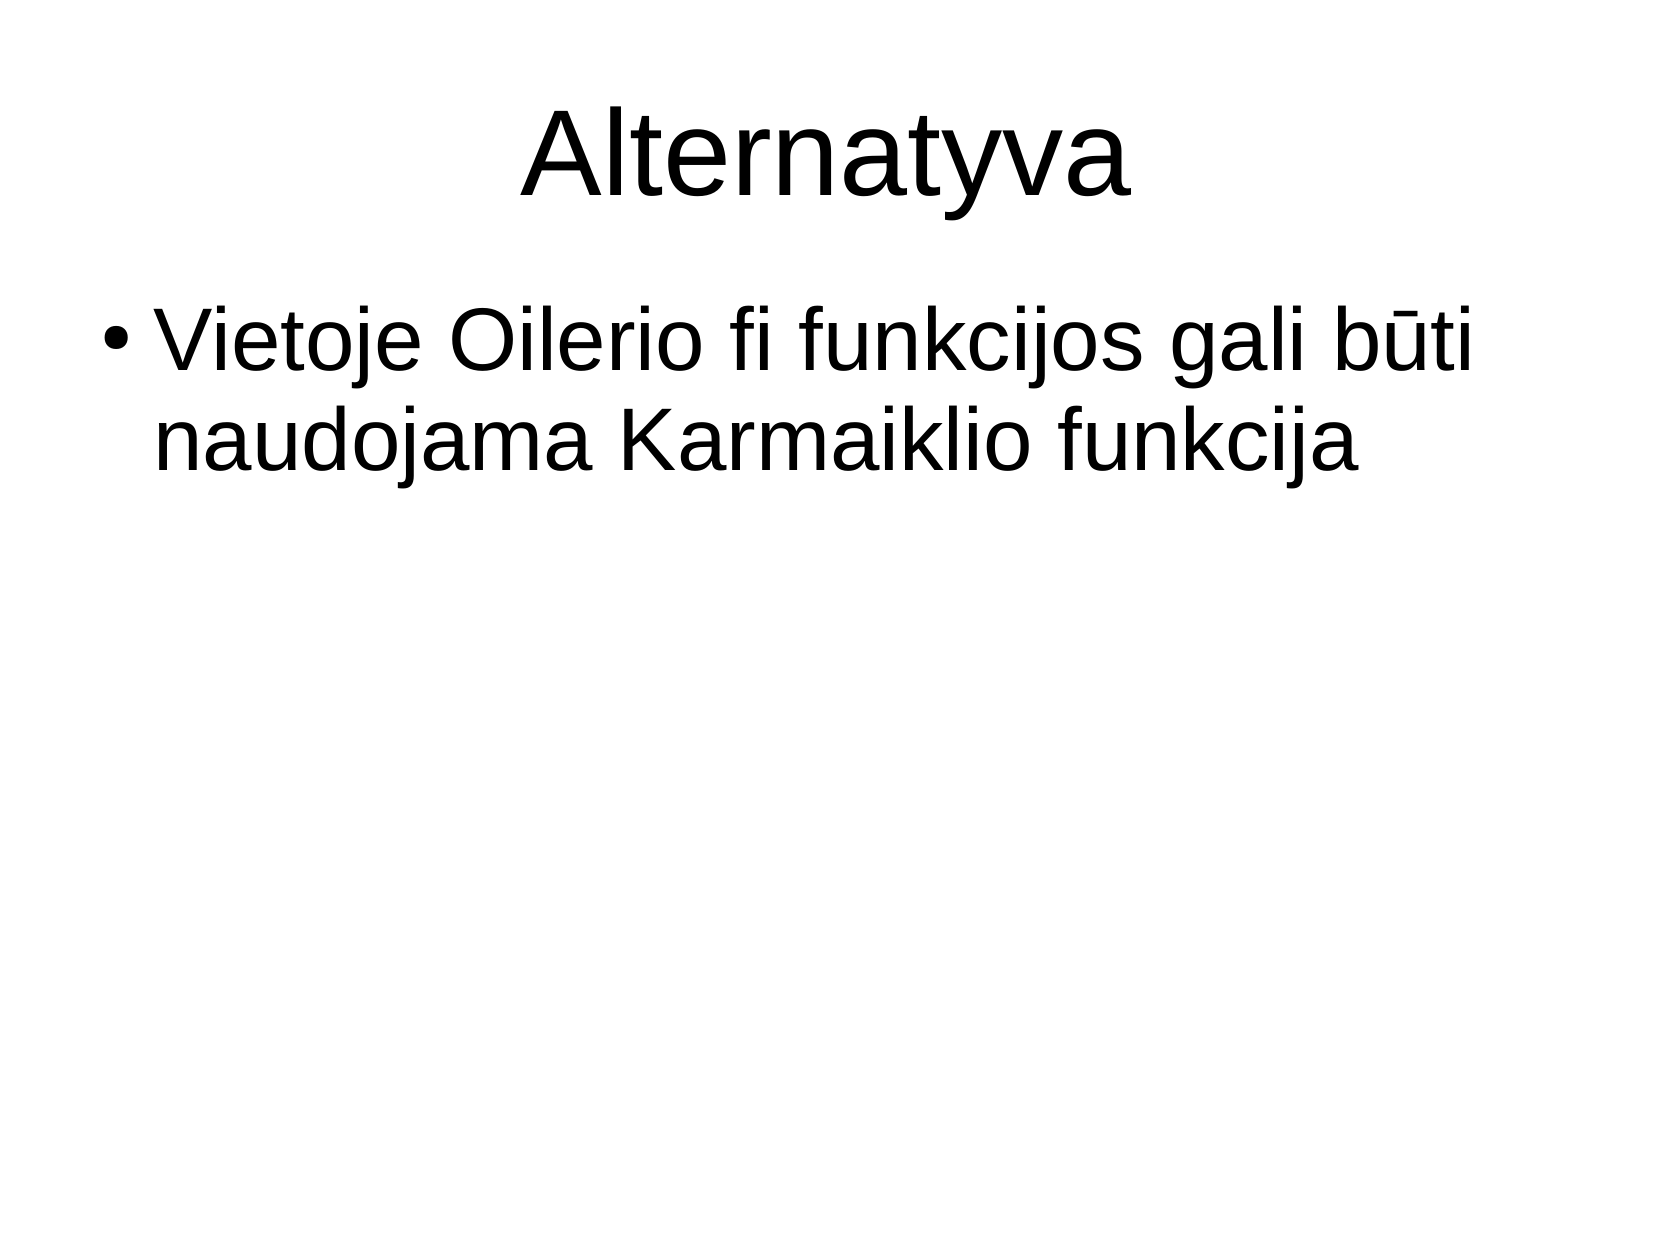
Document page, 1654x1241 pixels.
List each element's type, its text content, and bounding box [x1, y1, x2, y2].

list Vietoje Oilerio fi funkcijos gali būti naudojama Karmaiklio funkcija [82, 290, 1571, 1010]
title Alternatyva [82, 49, 1571, 257]
